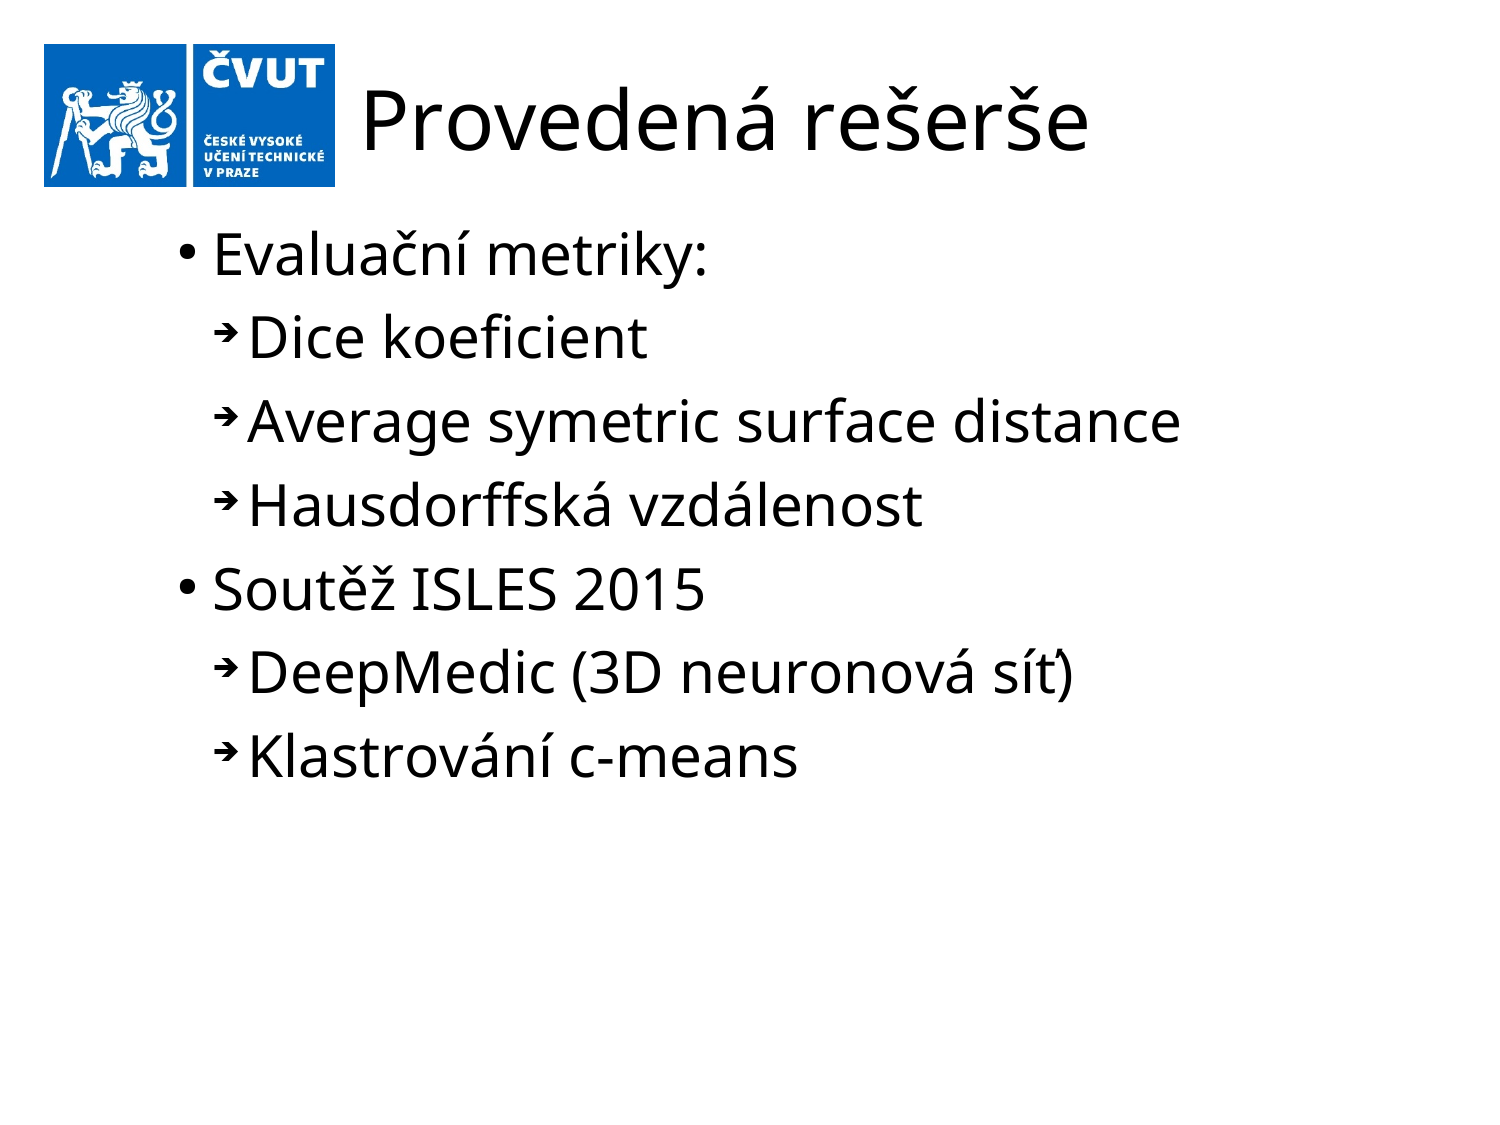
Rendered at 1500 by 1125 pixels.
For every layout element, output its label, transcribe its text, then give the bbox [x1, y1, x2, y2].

picture [44, 44, 335, 187]
title Provedená rešerše [345, 15, 1500, 233]
subtitle Evaluační metriky: Dice koeficient Average symetric surface distance Hausdorffská vzdálenost Soutěž ISLES 2015 DeepMedic (3D neuronová síť) Klastrování c-means [177, 224, 1456, 1081]
